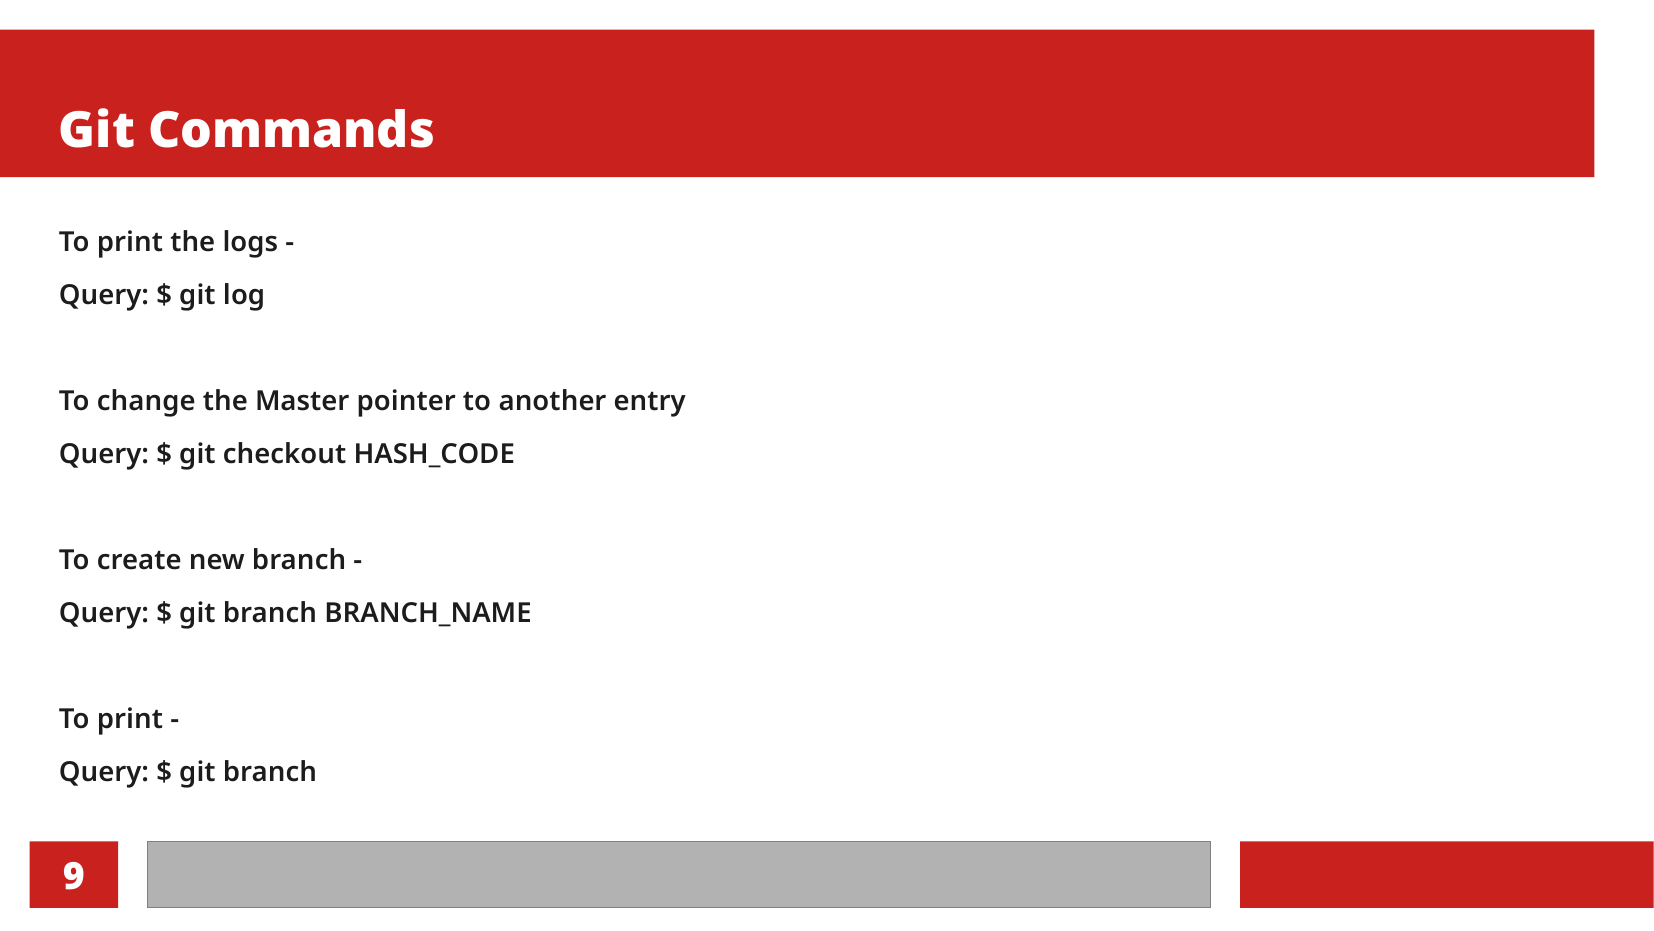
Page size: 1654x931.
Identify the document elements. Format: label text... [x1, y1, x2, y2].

list To print the logs - Query: $ git log To change the Master pointer to another entry Query: $ git checkout HASH_CODE To create new branch - Query: $ git branch BRANCH_NAME To print - Query: $ git branch [59, 221, 1565, 798]
title Git Commands [59, 44, 1595, 163]
